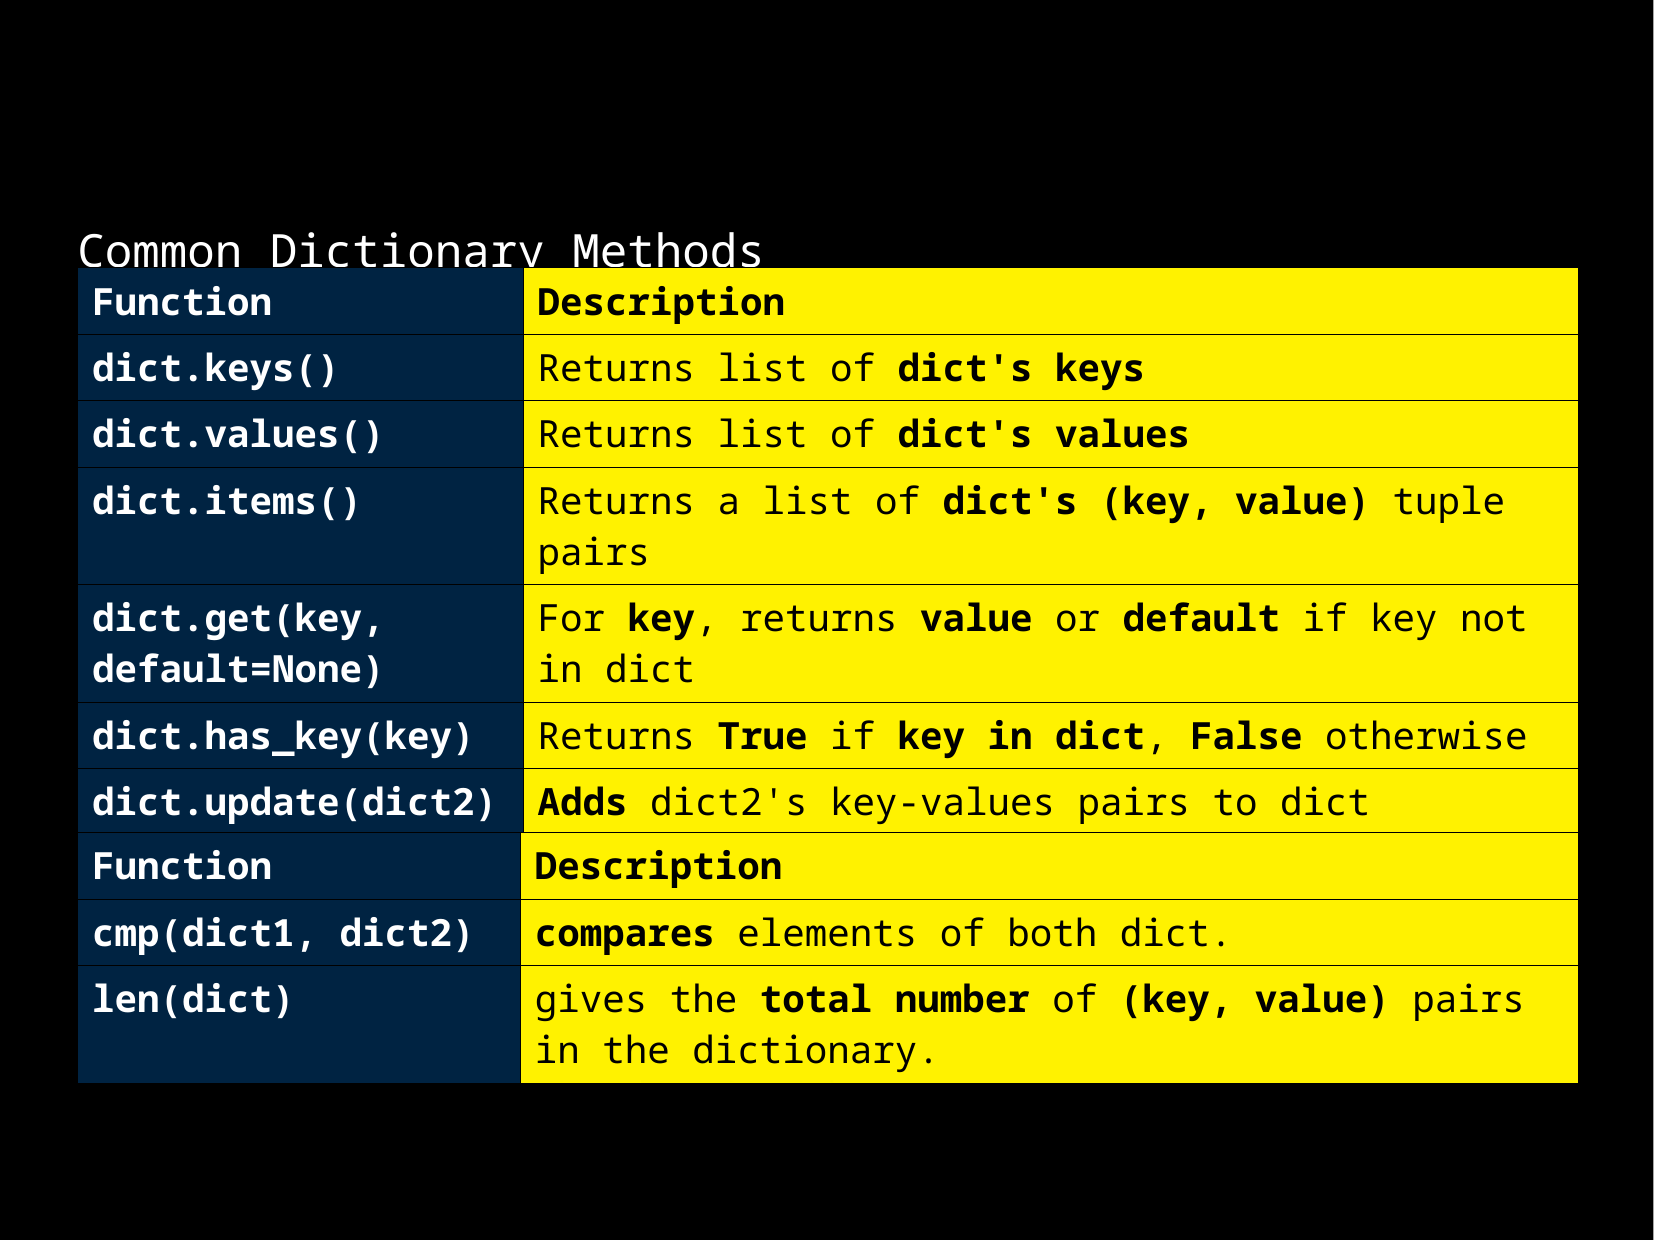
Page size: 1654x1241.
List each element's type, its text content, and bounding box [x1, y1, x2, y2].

table_cell gives the total number of (key, value) pairs in the dictionary. [521, 966, 1578, 1083]
table_cell dict.get(key, default=None) [78, 585, 523, 702]
text_box Common Dictionary Methods Common Dictionary Functions [62, 210, 1591, 840]
table_cell Returns True if key in dict, False otherwise [524, 703, 1578, 768]
table_cell Returns list of dict's keys [524, 335, 1578, 400]
table_cell dict.has_key(key) [78, 703, 523, 768]
table_cell dict.update(dict2) [78, 769, 523, 832]
table_header Function [78, 268, 523, 334]
table_header Description [524, 268, 1578, 334]
table_cell Adds dict2's key-values pairs to dict [524, 769, 1578, 832]
table_cell dict.items() [78, 468, 523, 584]
table_header Description [521, 833, 1578, 899]
table_cell len(dict) [78, 966, 520, 1083]
table_header Function [78, 833, 520, 899]
table_cell cmp(dict1, dict2) [78, 900, 520, 965]
table_cell compares elements of both dict. [521, 900, 1578, 965]
table_cell dict.keys() [78, 335, 523, 400]
table_cell dict.values() [78, 401, 523, 467]
table_cell For key, returns value or default if key not in dict [524, 585, 1578, 702]
table_cell Returns a list of dict's (key, value) tuple pairs [524, 468, 1578, 584]
table_cell Returns list of dict's values [524, 401, 1578, 467]
